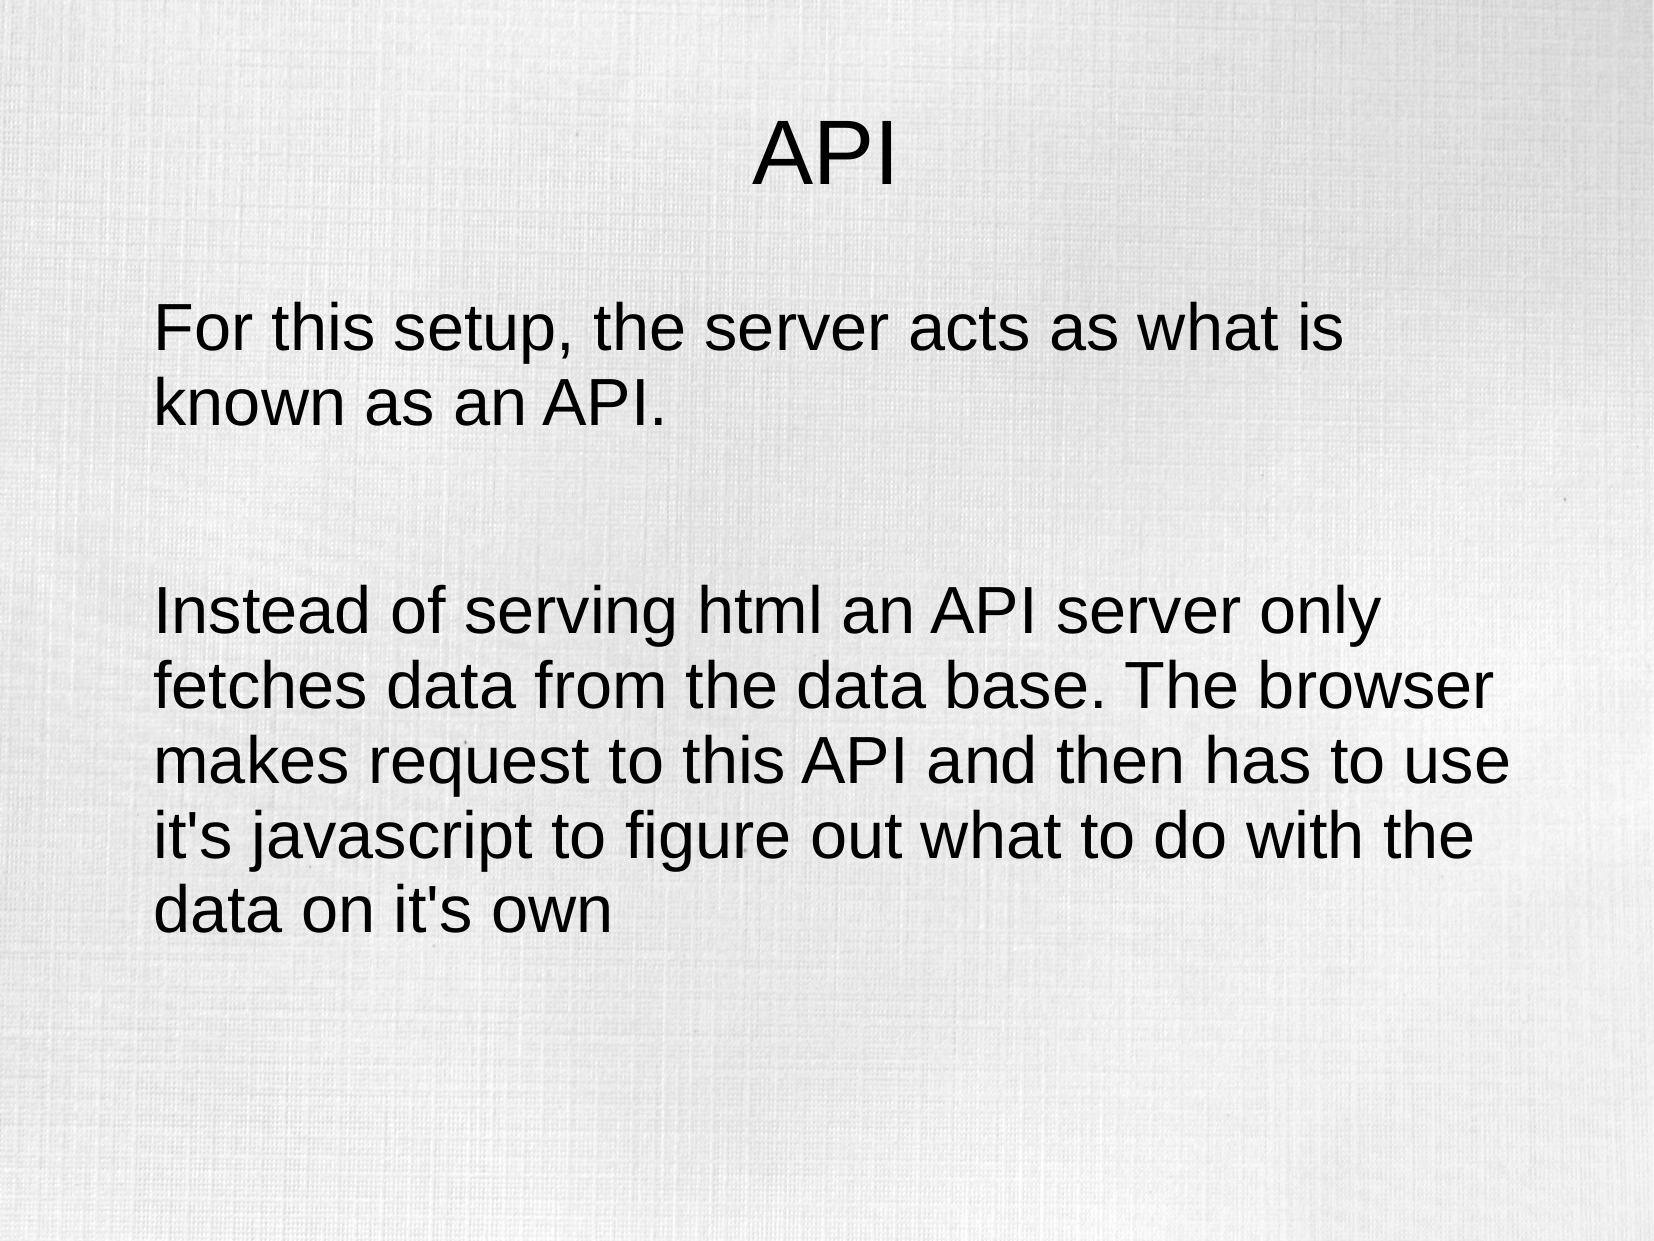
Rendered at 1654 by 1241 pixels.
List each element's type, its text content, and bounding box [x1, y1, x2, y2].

list For this setup, the server acts as what is known as an API. Instead of serving html an API server only fetches data from the data base. The browser makes request to this API and then has to use it's javascript to figure out what to do with the data on it's own [82, 290, 1538, 1010]
title API [82, 49, 1571, 257]
picture [0, 0, 1654, 1241]
